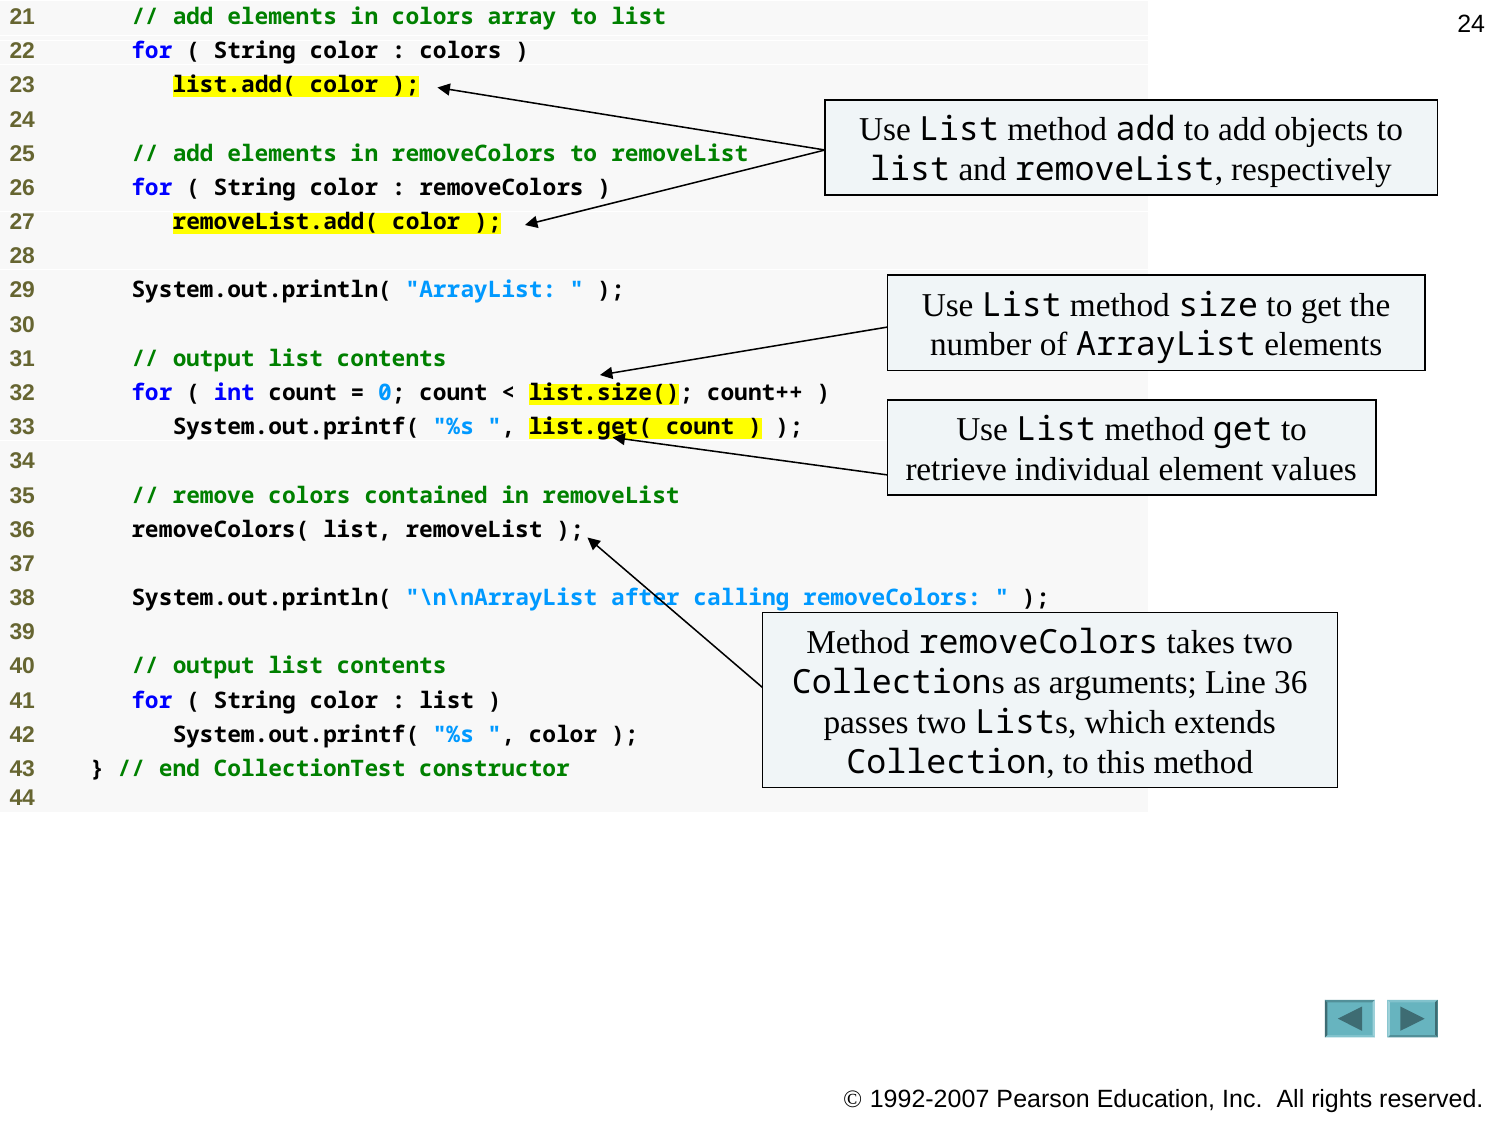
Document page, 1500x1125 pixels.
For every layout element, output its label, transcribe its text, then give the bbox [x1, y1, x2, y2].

text_box Method removeColors takes two Collections as arguments; Line 36 passes two Lists, which extends Collection, to this method [762, 612, 1338, 788]
text_box Use List method size to get the number of ArrayList elements [887, 274, 1426, 371]
text_box Use List method get to retrieve individual element values [887, 399, 1377, 496]
text_box Use List method add to add objects to list and removeList, respectively [825, 99, 1438, 196]
chart [0, 1, 1151, 842]
text_box <number> [1149, 0, 1500, 79]
